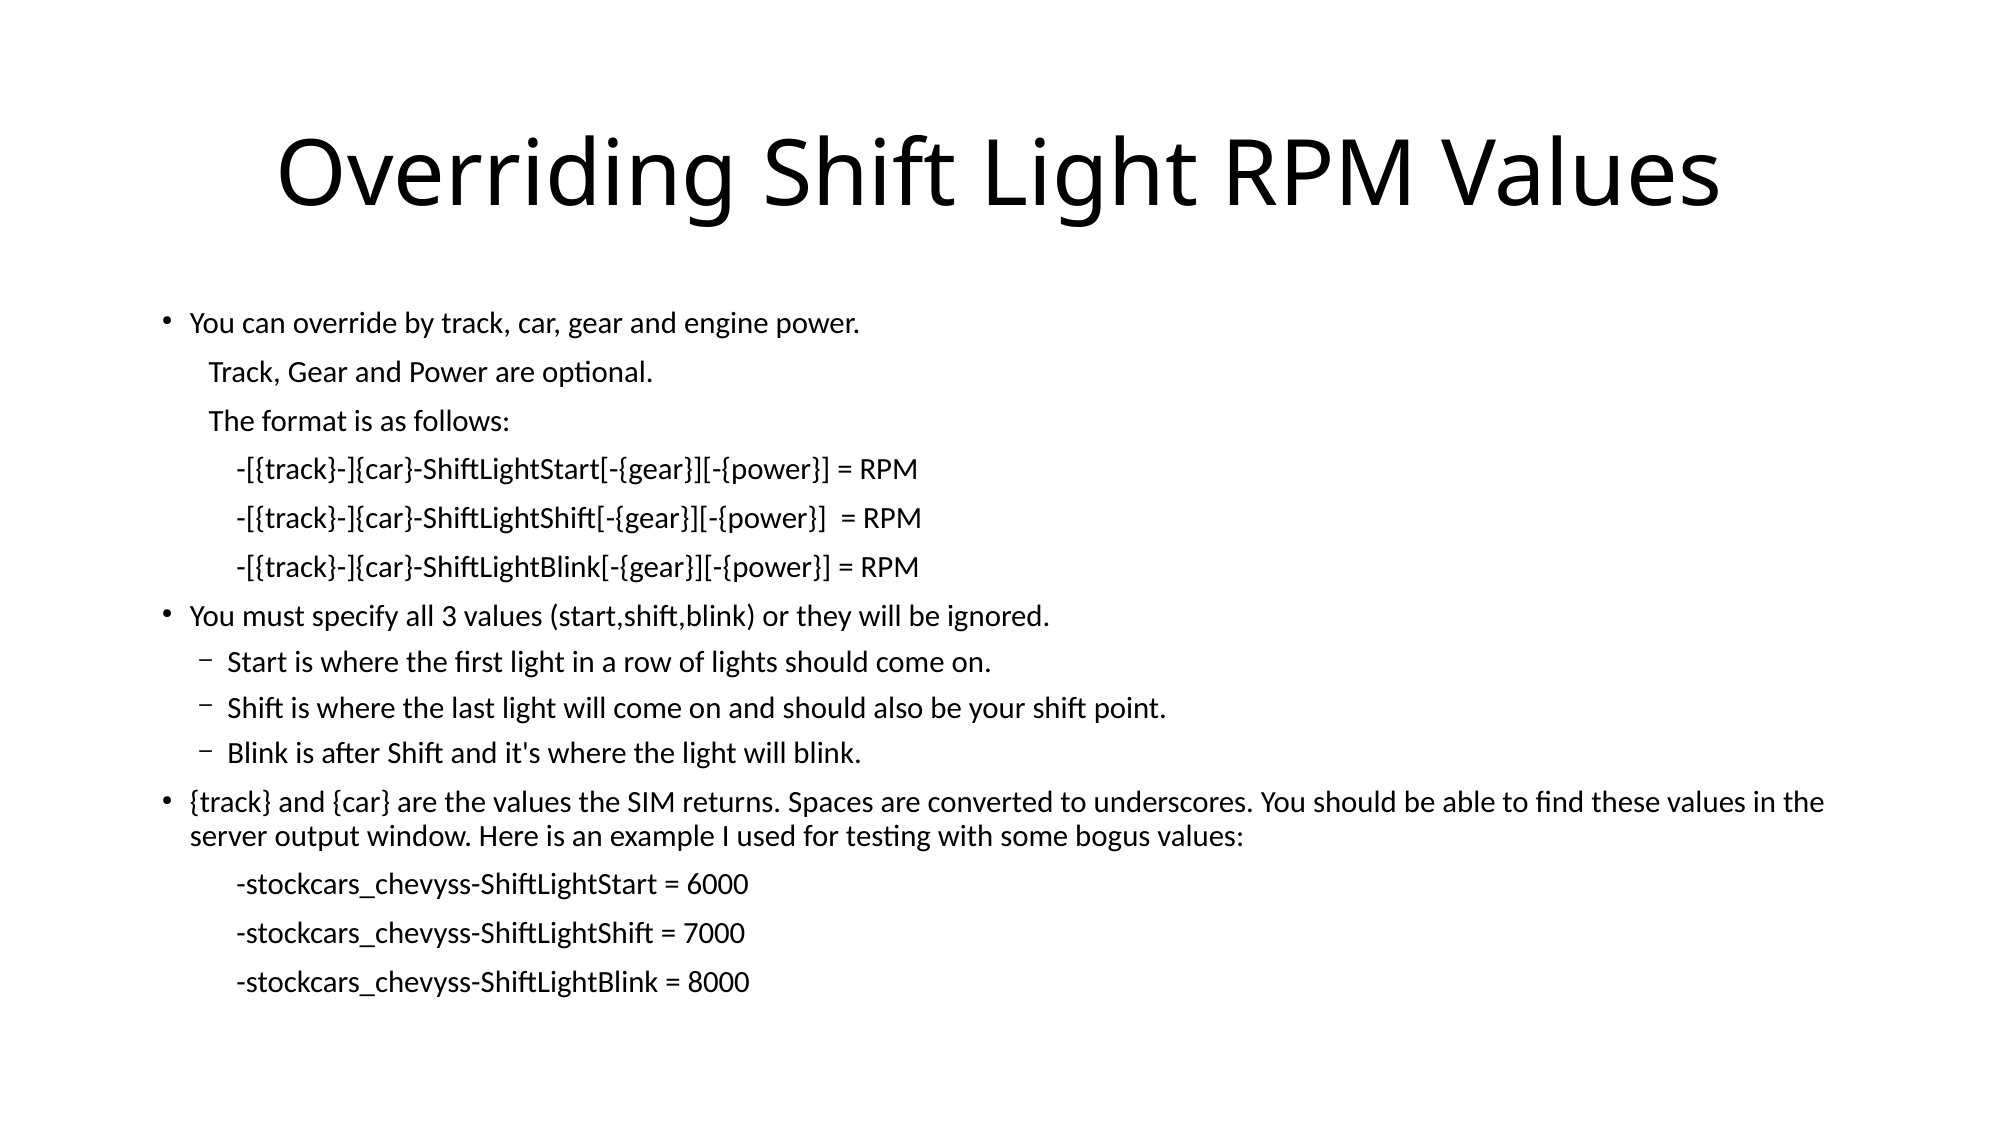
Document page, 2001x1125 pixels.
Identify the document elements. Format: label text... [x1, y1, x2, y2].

list You can override by track, car, gear and engine power. Track, Gear and Power are optional. The format is as follows: -[{track}-]{car}-ShiftLightStart[-{gear}][-{power}] = RPM -[{track}-]{car}-ShiftLightShift[-{gear}][-{power}] = RPM -[{track}-]{car}-ShiftLightBlink[-{gear}][-{power}] = RPM You must specify all 3 values (start,shift,blink) or they will be ignored. Start is where the first light in a row of lights should come on. Shift is where the last light will come on and should also be your shift point. Blink is after Shift and it's where the light will blink. {track} and {car} are the values the SIM returns. Spaces are converted to underscores. You should be able to find these values in the server output window. Here is an example I used for testing with some bogus values: -stockcars_chevyss-ShiftLightStart = 6000 -stockcars_chevyss-ShiftLightShift = 7000 -stockcars_chevyss-ShiftLightBlink = 8000 [137, 299, 1863, 1014]
title Overriding Shift Light RPM Values [137, 59, 1863, 278]
